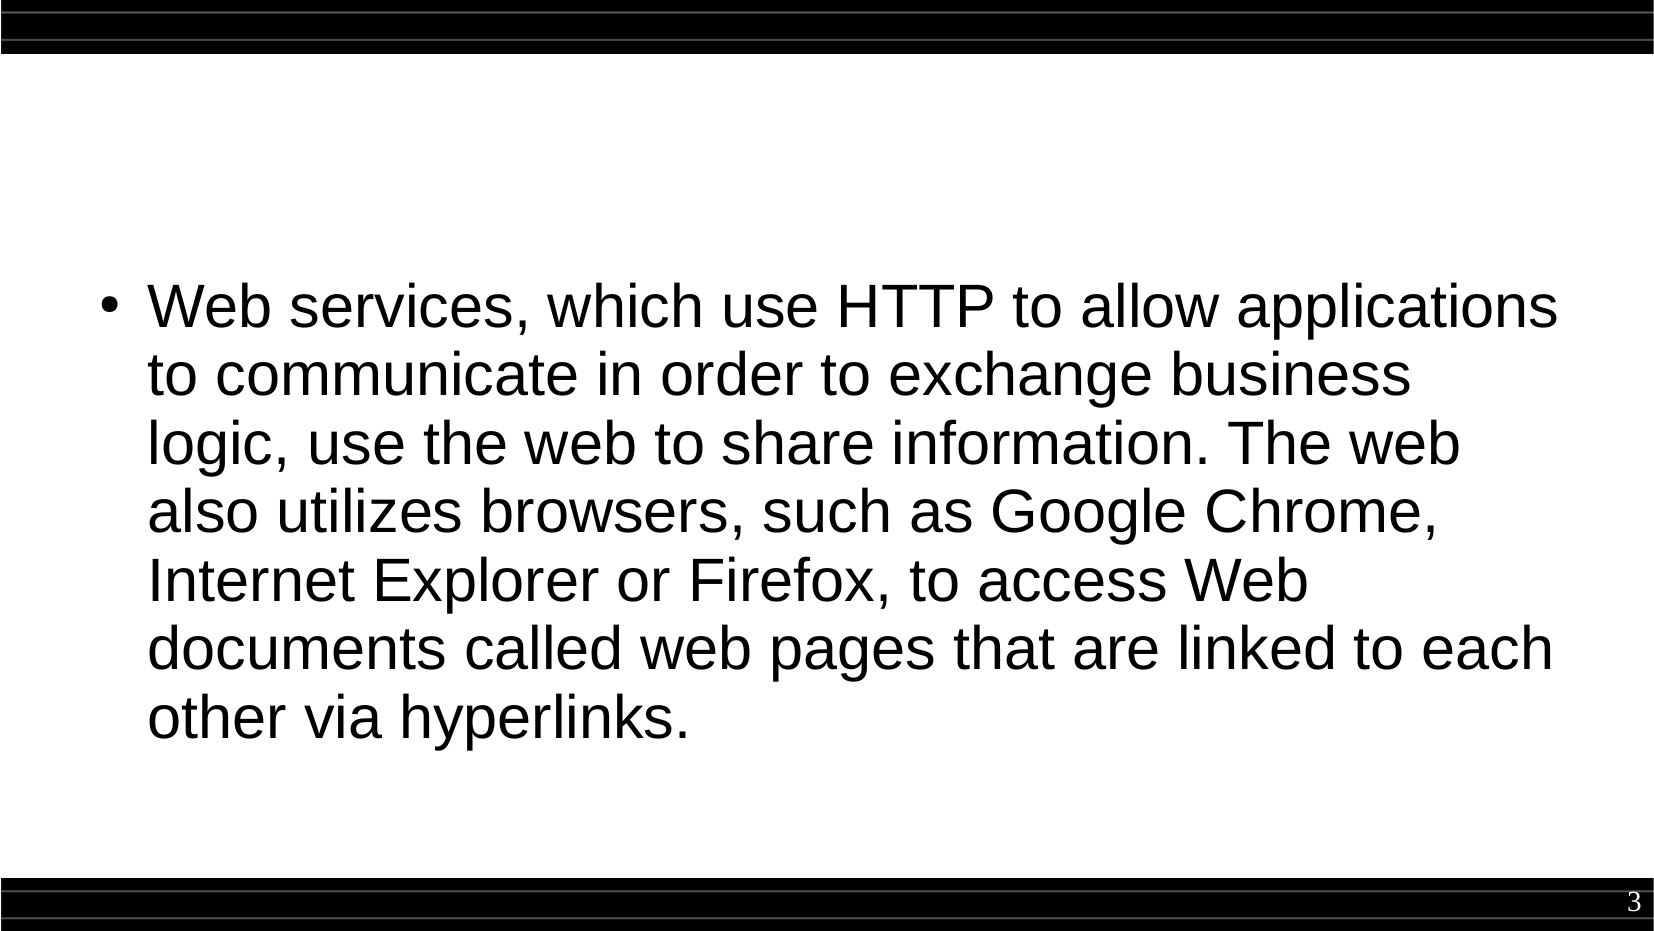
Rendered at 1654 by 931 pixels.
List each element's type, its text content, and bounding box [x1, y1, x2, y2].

picture [1, 878, 1654, 931]
picture [1, 0, 1654, 54]
list Web services, which use HTTP to allow applications to communicate in order to exchange business logic, use the web to share information. The web also utilizes browsers, such as Google Chrome, Internet Explorer or Firefox, to access Web documents called web pages that are linked to each other via hyperlinks. [82, 271, 1571, 758]
